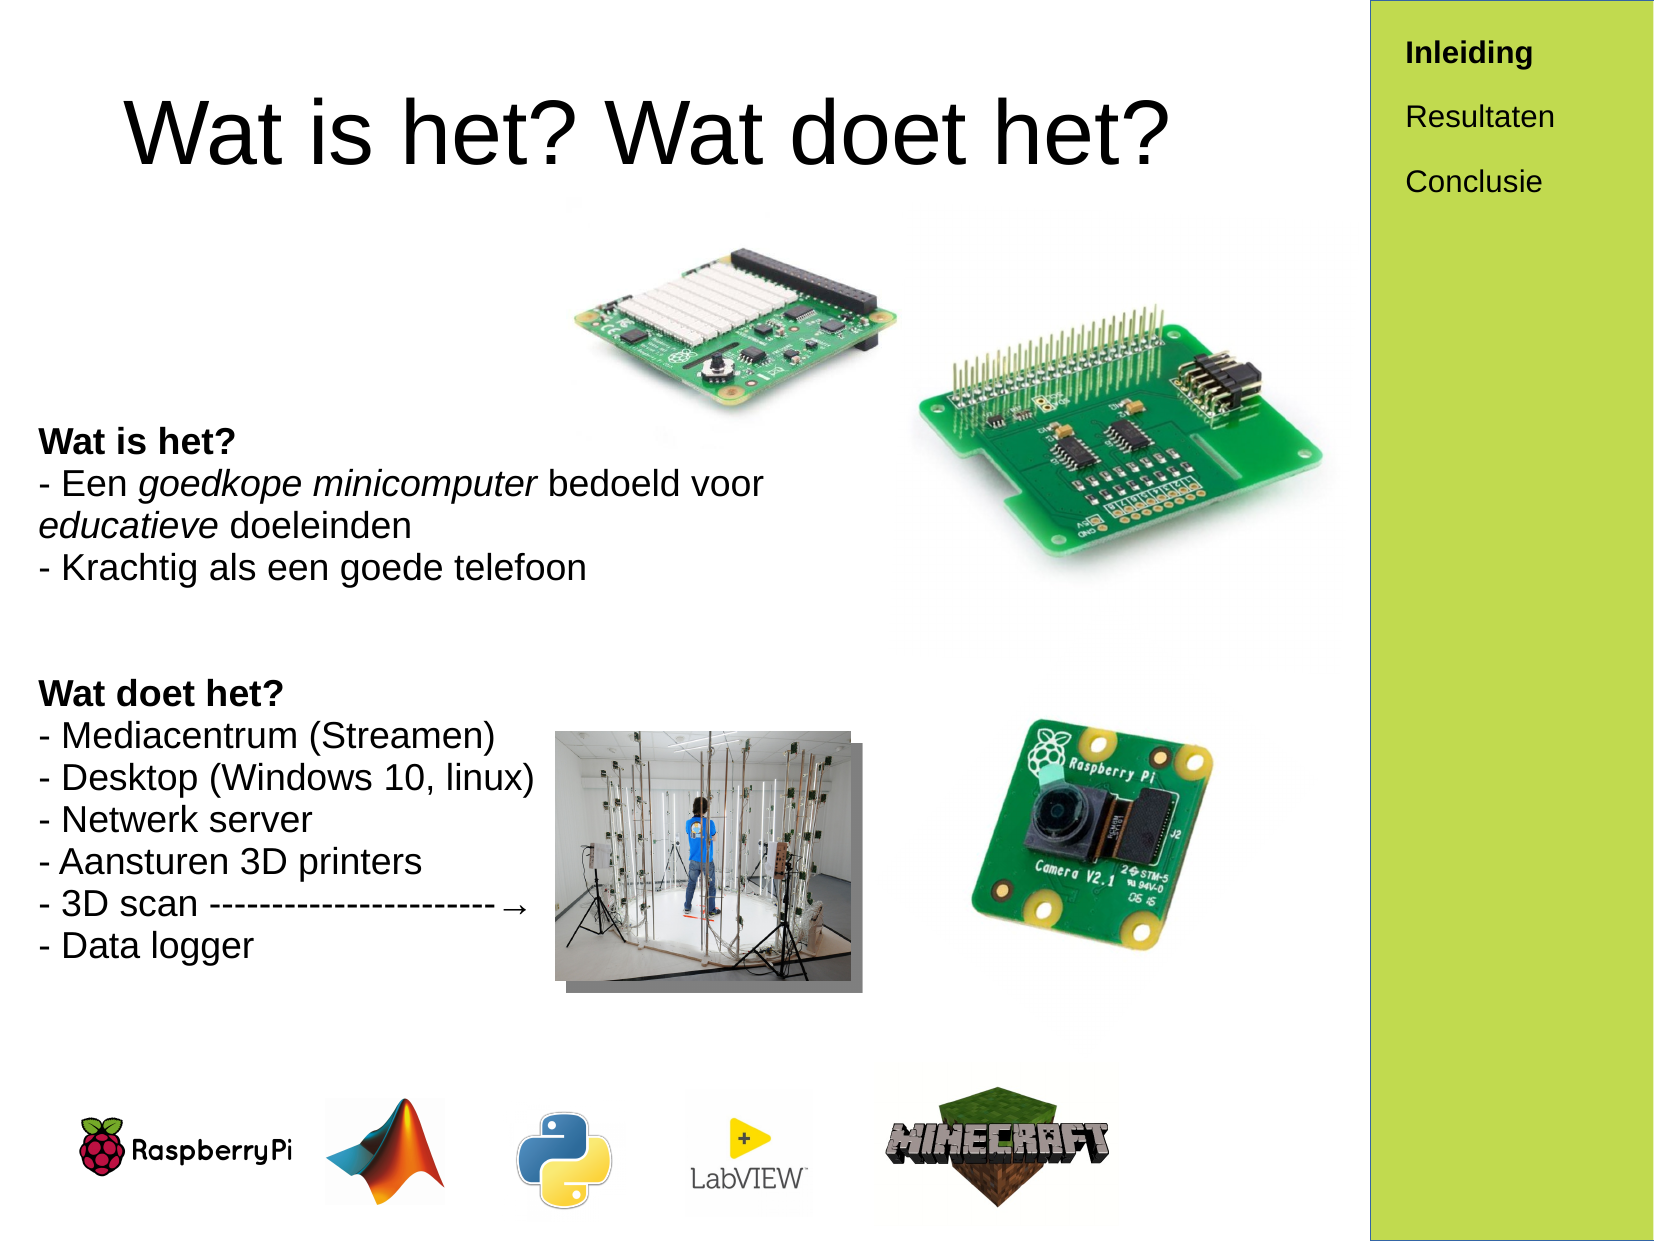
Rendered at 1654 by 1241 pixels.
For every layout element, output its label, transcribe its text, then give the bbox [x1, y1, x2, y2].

list Inleiding Resultaten Conclusie [1334, 35, 1642, 260]
picture [502, 1098, 626, 1222]
picture [685, 1089, 813, 1217]
title Wat is het? Wat doet het? [0, 29, 1370, 237]
picture [70, 1092, 300, 1208]
text_box [1370, 0, 1654, 1241]
text_box Wat is het? - Een goedkope minicomputer bedoeld voor educatieve doeleinden - Krachtig als een goede telefoon Wat doet het? - Mediacentrum (Streamen) - Desktop (Windows 10, linux) - Netwerk server - Aansturen 3D printers - 3D scan -----------------------→ - Data logger [23, 413, 804, 975]
picture [555, 731, 851, 981]
picture [874, 1062, 1119, 1226]
picture [325, 1098, 445, 1205]
picture [566, 197, 1359, 1058]
